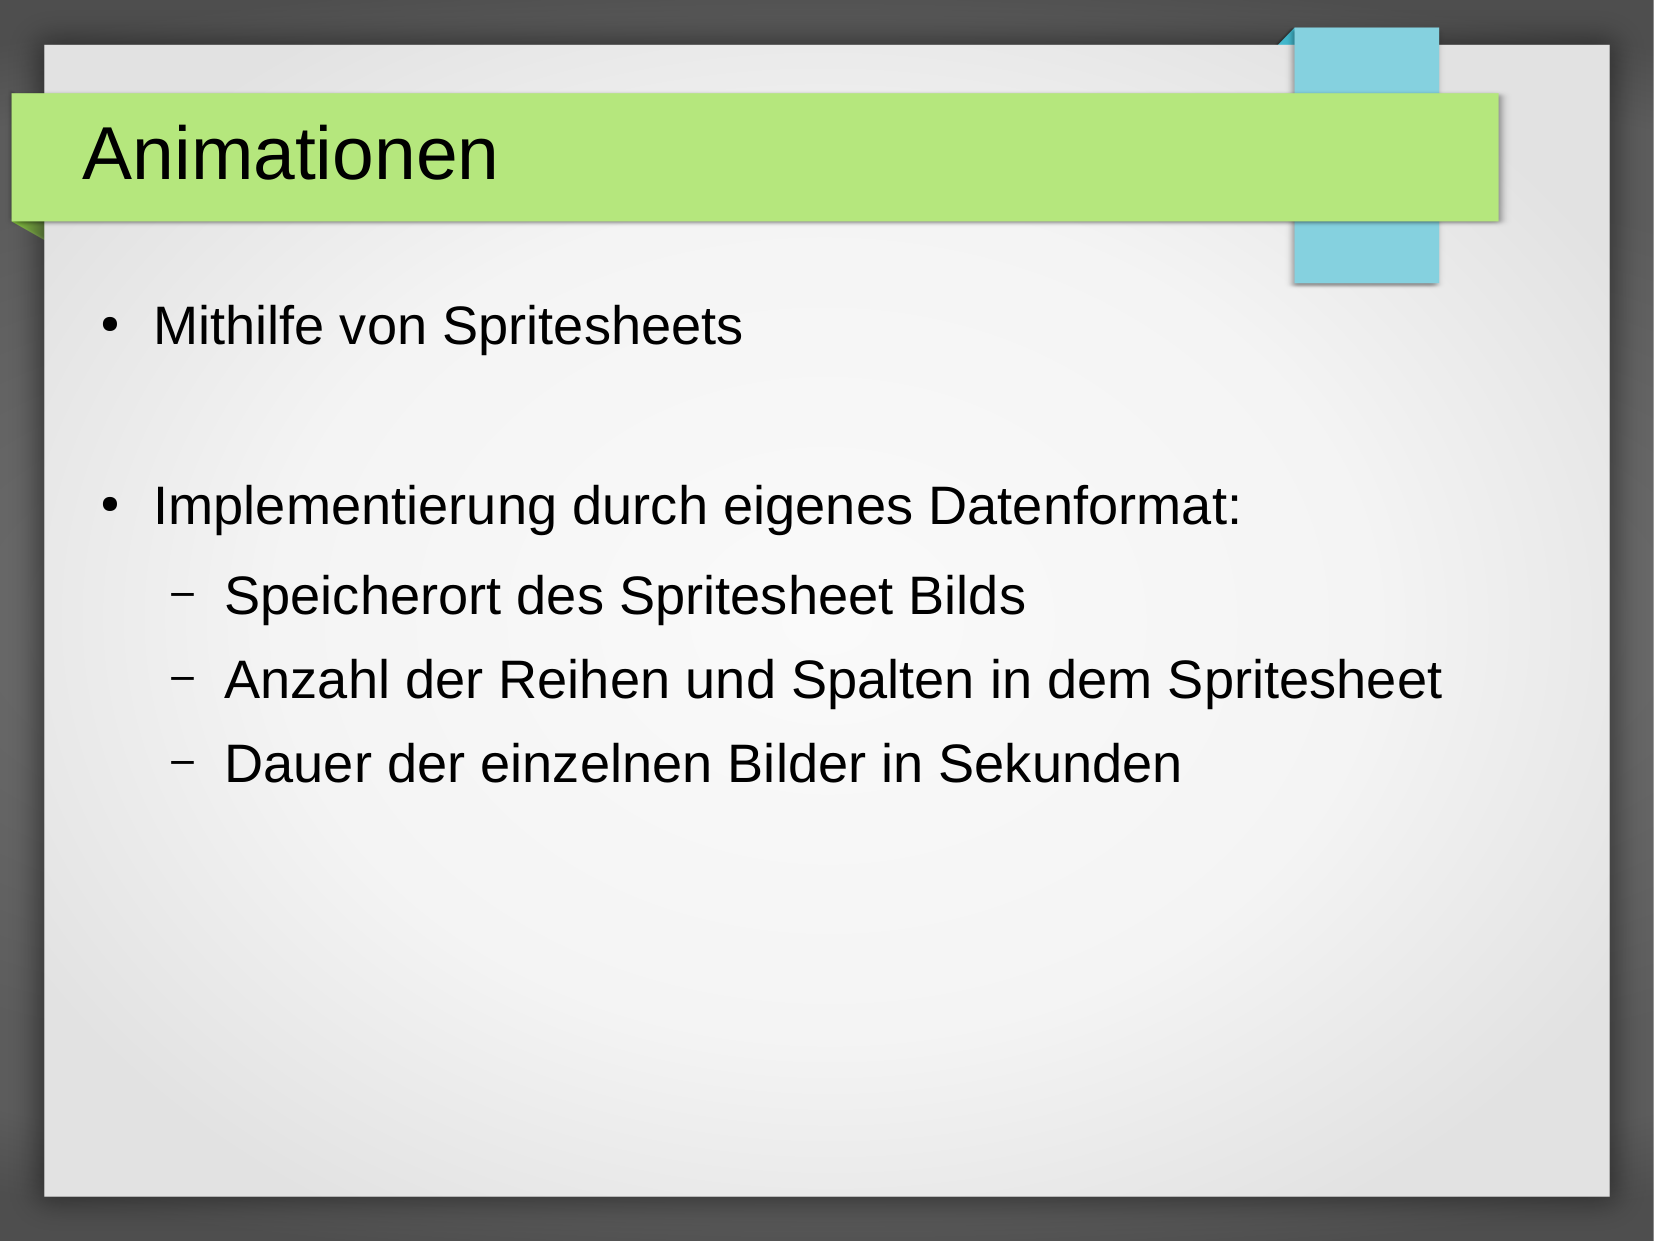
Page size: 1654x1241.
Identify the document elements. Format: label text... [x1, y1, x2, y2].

picture [0, 0, 1654, 1241]
list Mithilfe von Spritesheets Implementierung durch eigenes Datenformat: Speicherort des Spritesheet Bilds Anzahl der Reihen und Spalten in dem Spritesheet Dauer der einzelnen Bilder in Sekunden [82, 295, 1571, 1015]
title Animationen [82, 94, 1264, 213]
